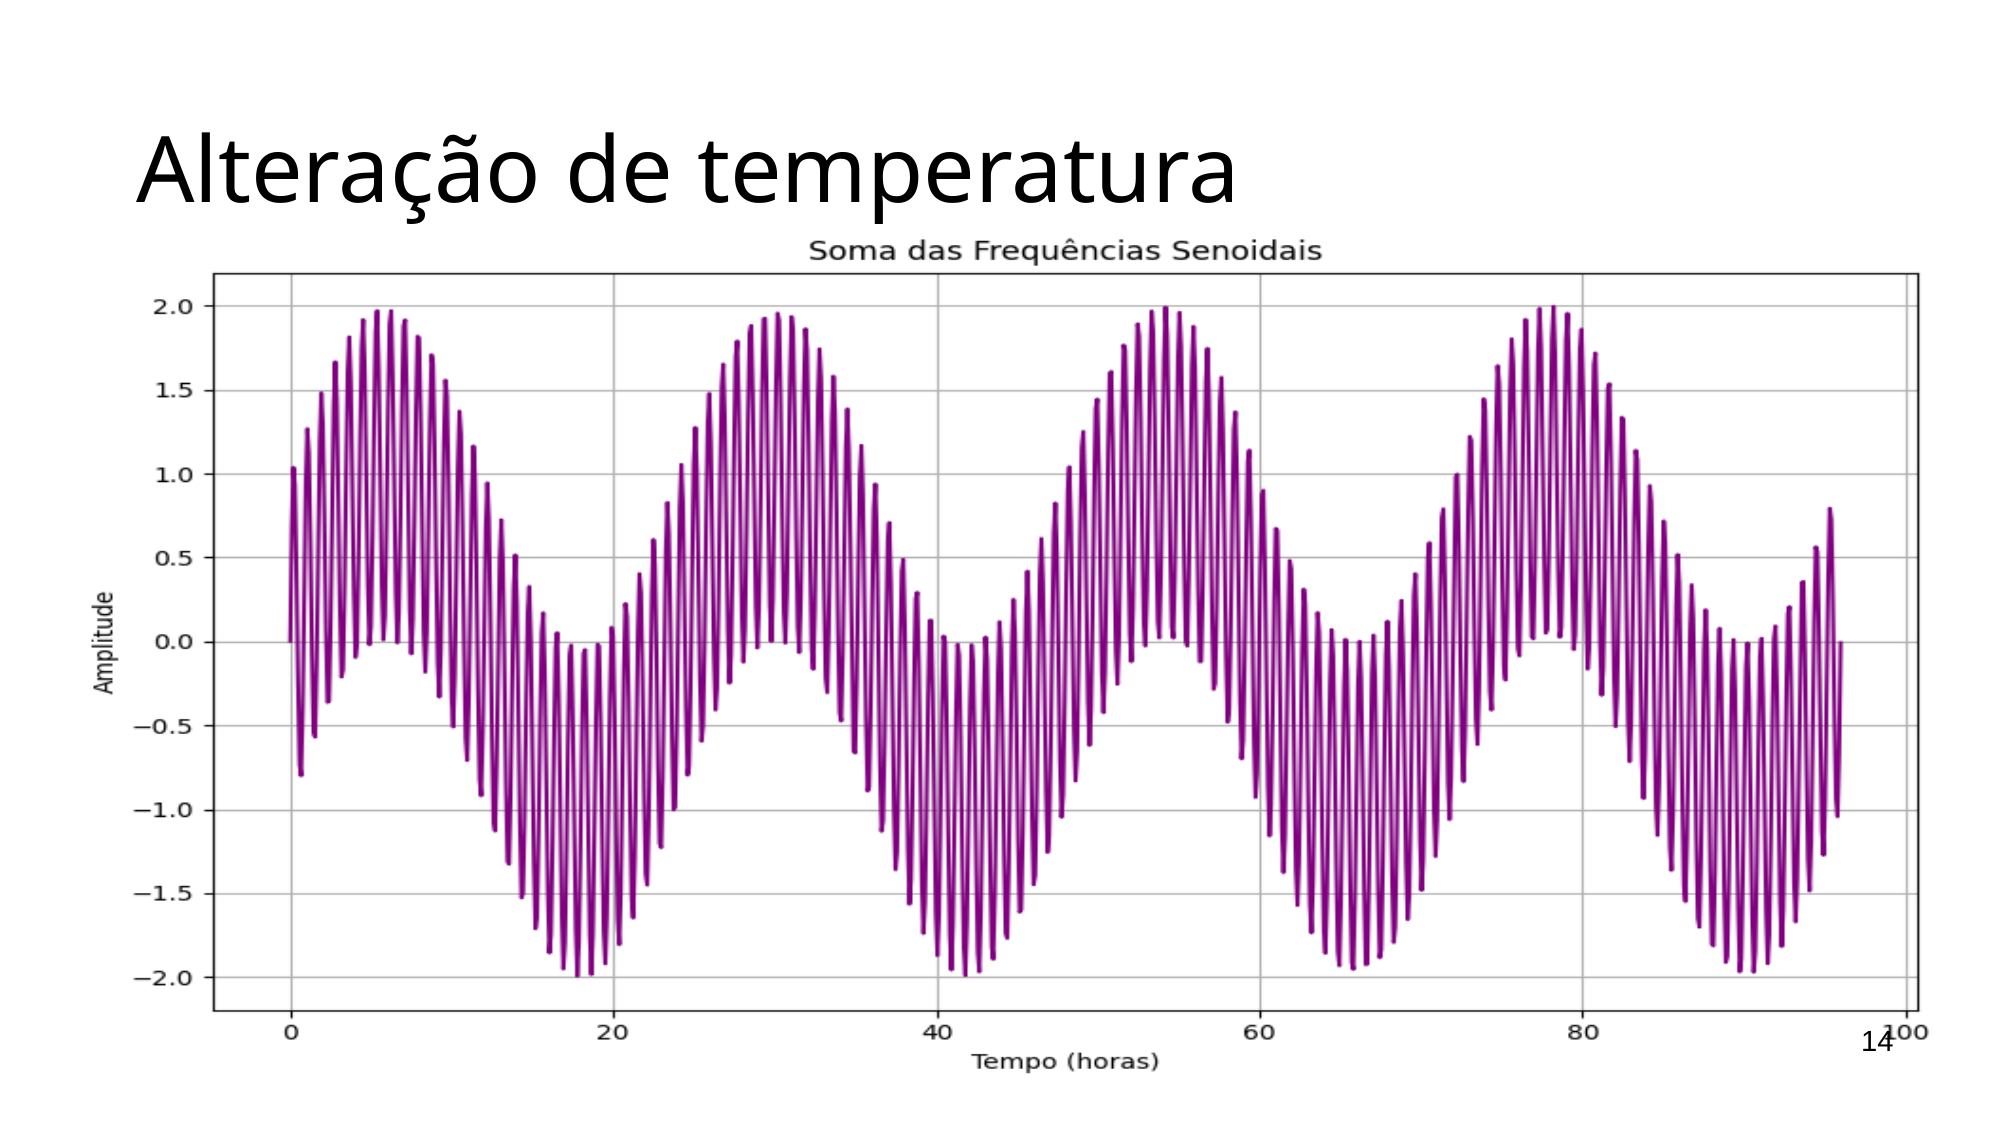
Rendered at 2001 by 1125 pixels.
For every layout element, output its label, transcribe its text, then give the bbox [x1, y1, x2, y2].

picture [75, 224, 1951, 1089]
title Alteração de temperatura [136, 59, 1862, 278]
text_box <number> [1846, 1017, 2000, 1088]
